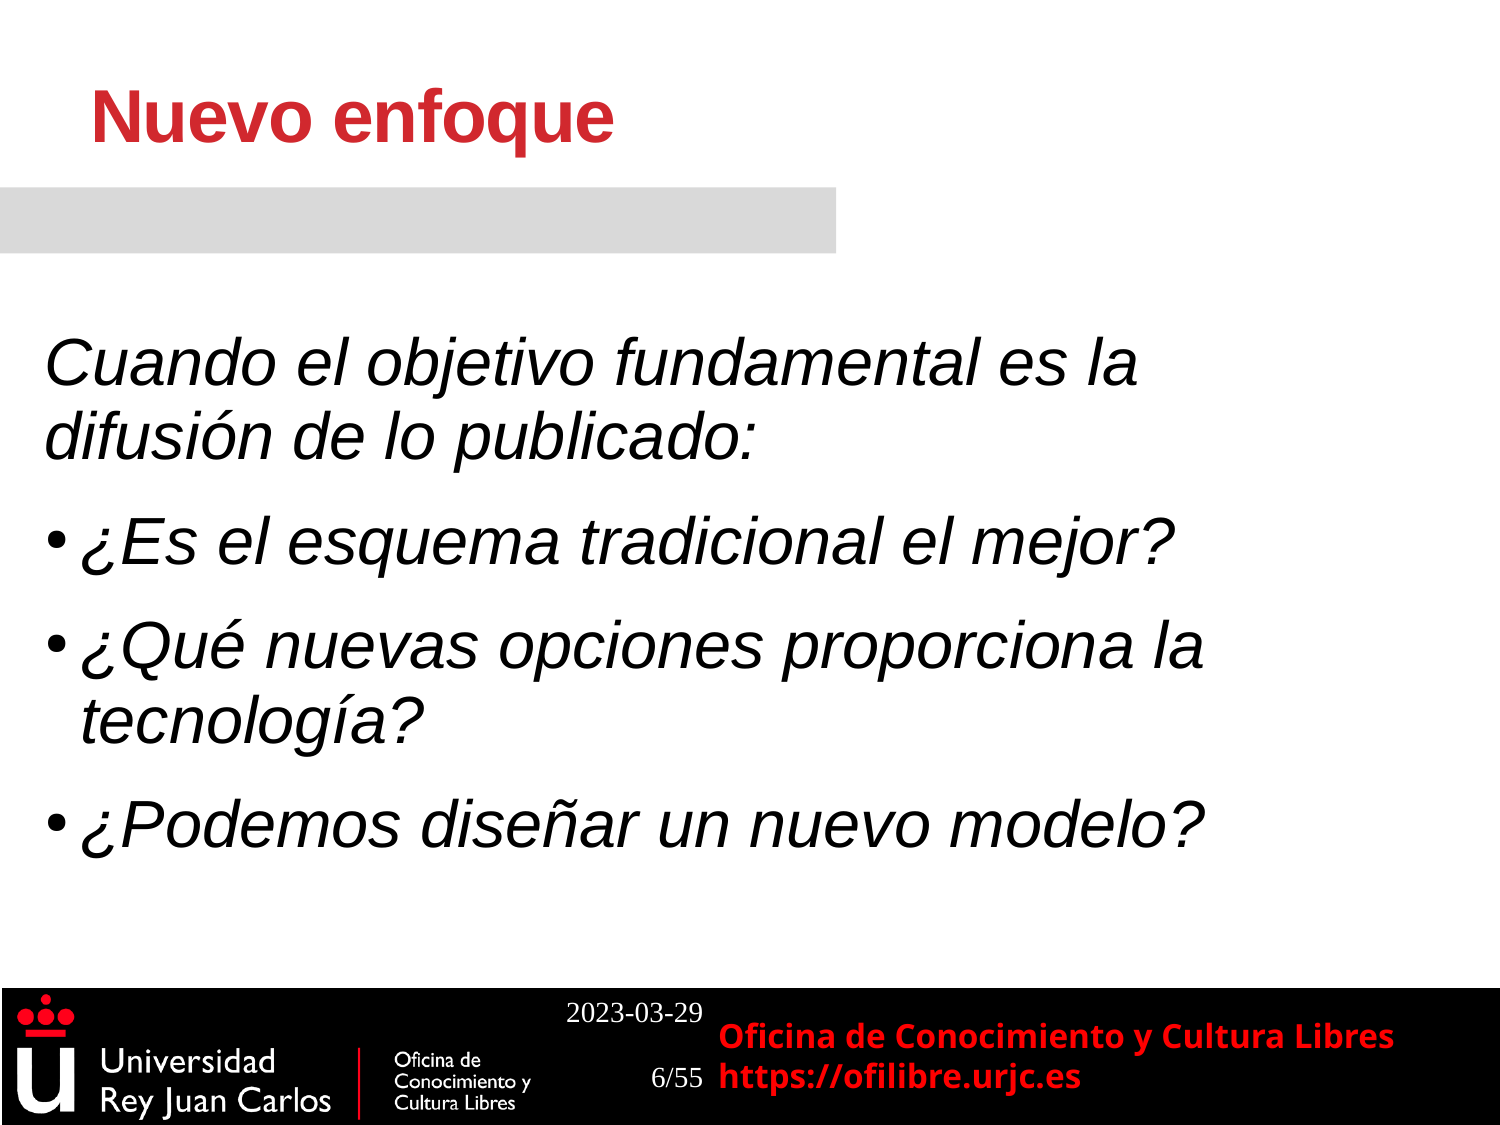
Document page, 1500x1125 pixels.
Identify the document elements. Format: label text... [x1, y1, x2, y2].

text_box Cuando el objetivo fundamental es la difusión de lo publicado: ¿Es el esquema tradicional el mejor? ¿Qué nuevas opciones proporciona la tecnología? ¿Podemos diseñar un nuevo modelo? [30, 317, 1396, 870]
title [75, 7, 1425, 196]
picture [17, 994, 531, 1120]
text_box Nuevo enfoque [0, 24, 1326, 172]
